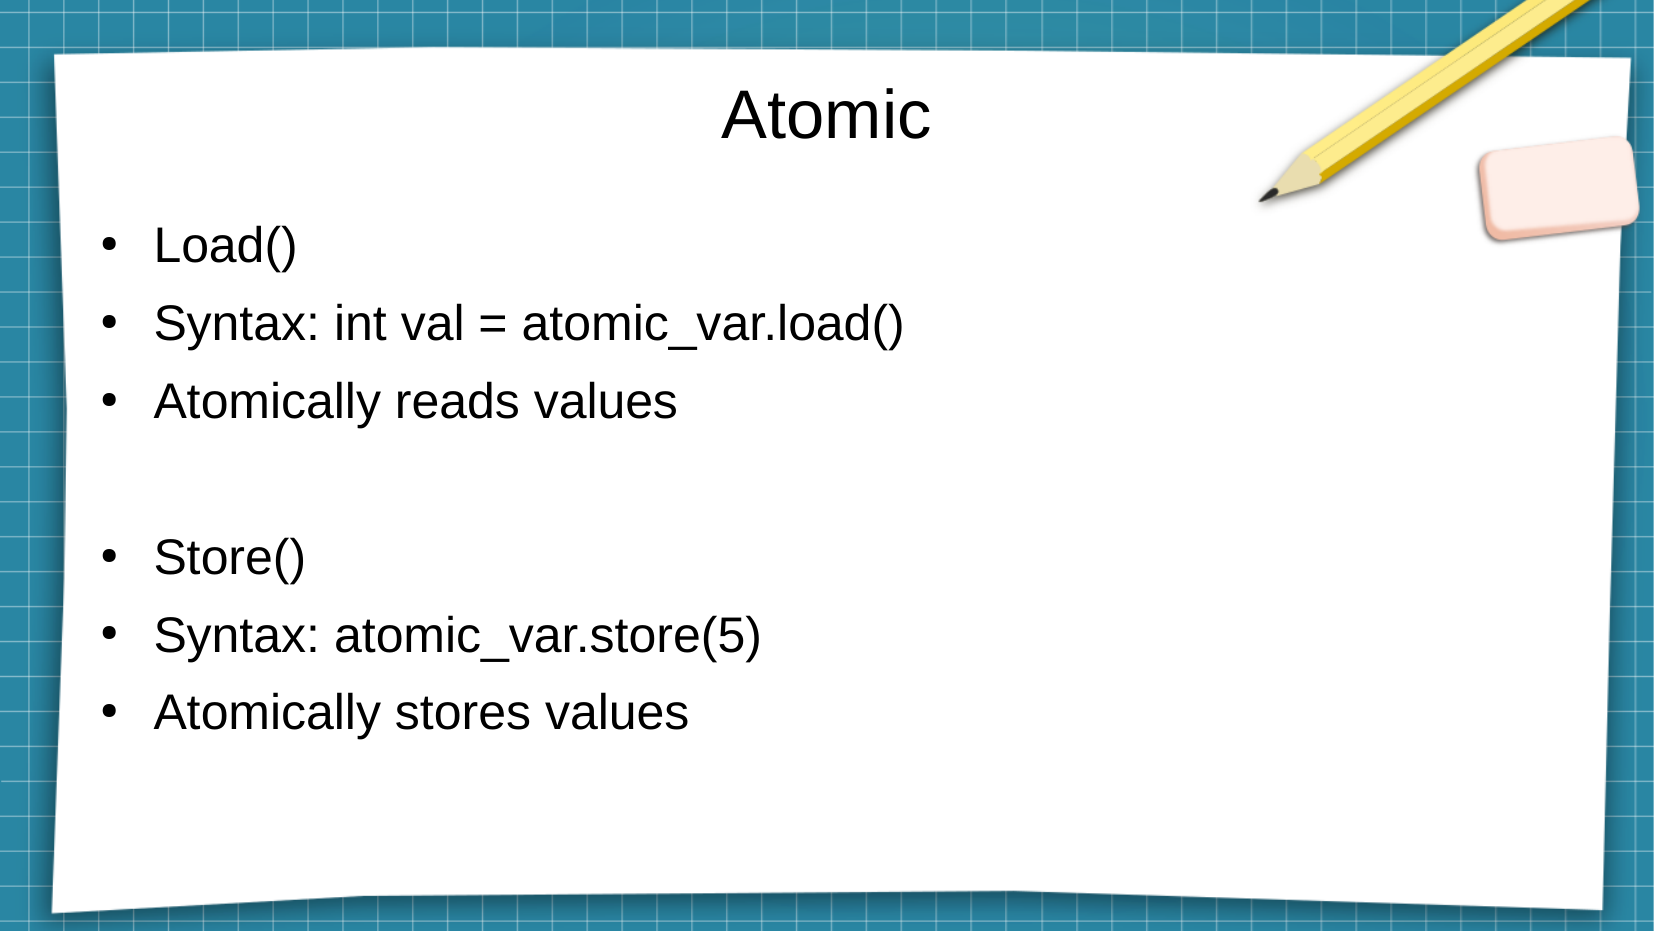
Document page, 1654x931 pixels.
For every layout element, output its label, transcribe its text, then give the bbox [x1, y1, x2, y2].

title Atomic [82, 37, 1571, 193]
list Load() Syntax: int val = atomic_var.load() Atomically reads values Store() Syntax: atomic_var.store(5) Atomically stores values [82, 217, 1571, 758]
picture [0, 0, 1654, 931]
